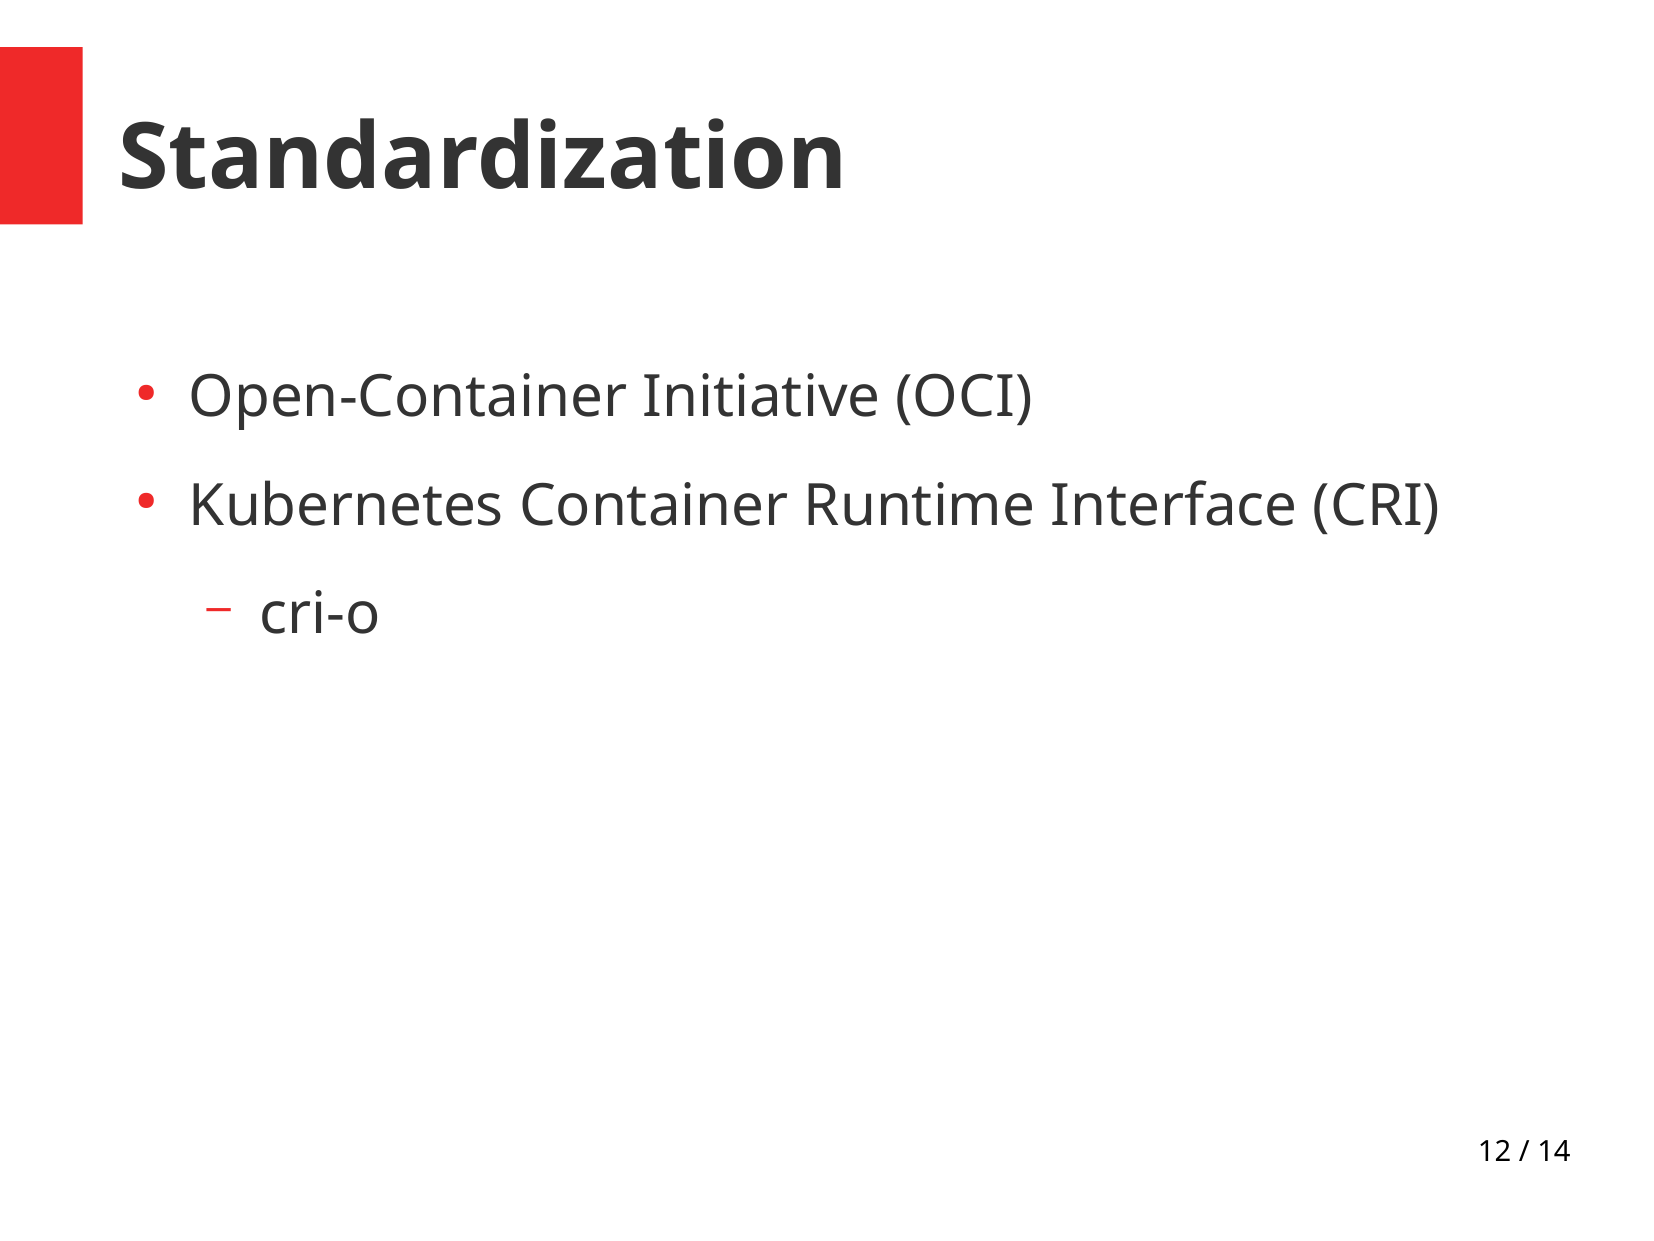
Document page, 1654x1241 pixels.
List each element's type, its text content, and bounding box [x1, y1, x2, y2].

title Standardization [118, 49, 1571, 257]
list Open-Container Initiative (OCI) Kubernetes Container Runtime Interface (CRI) cri-o [118, 354, 1536, 1074]
